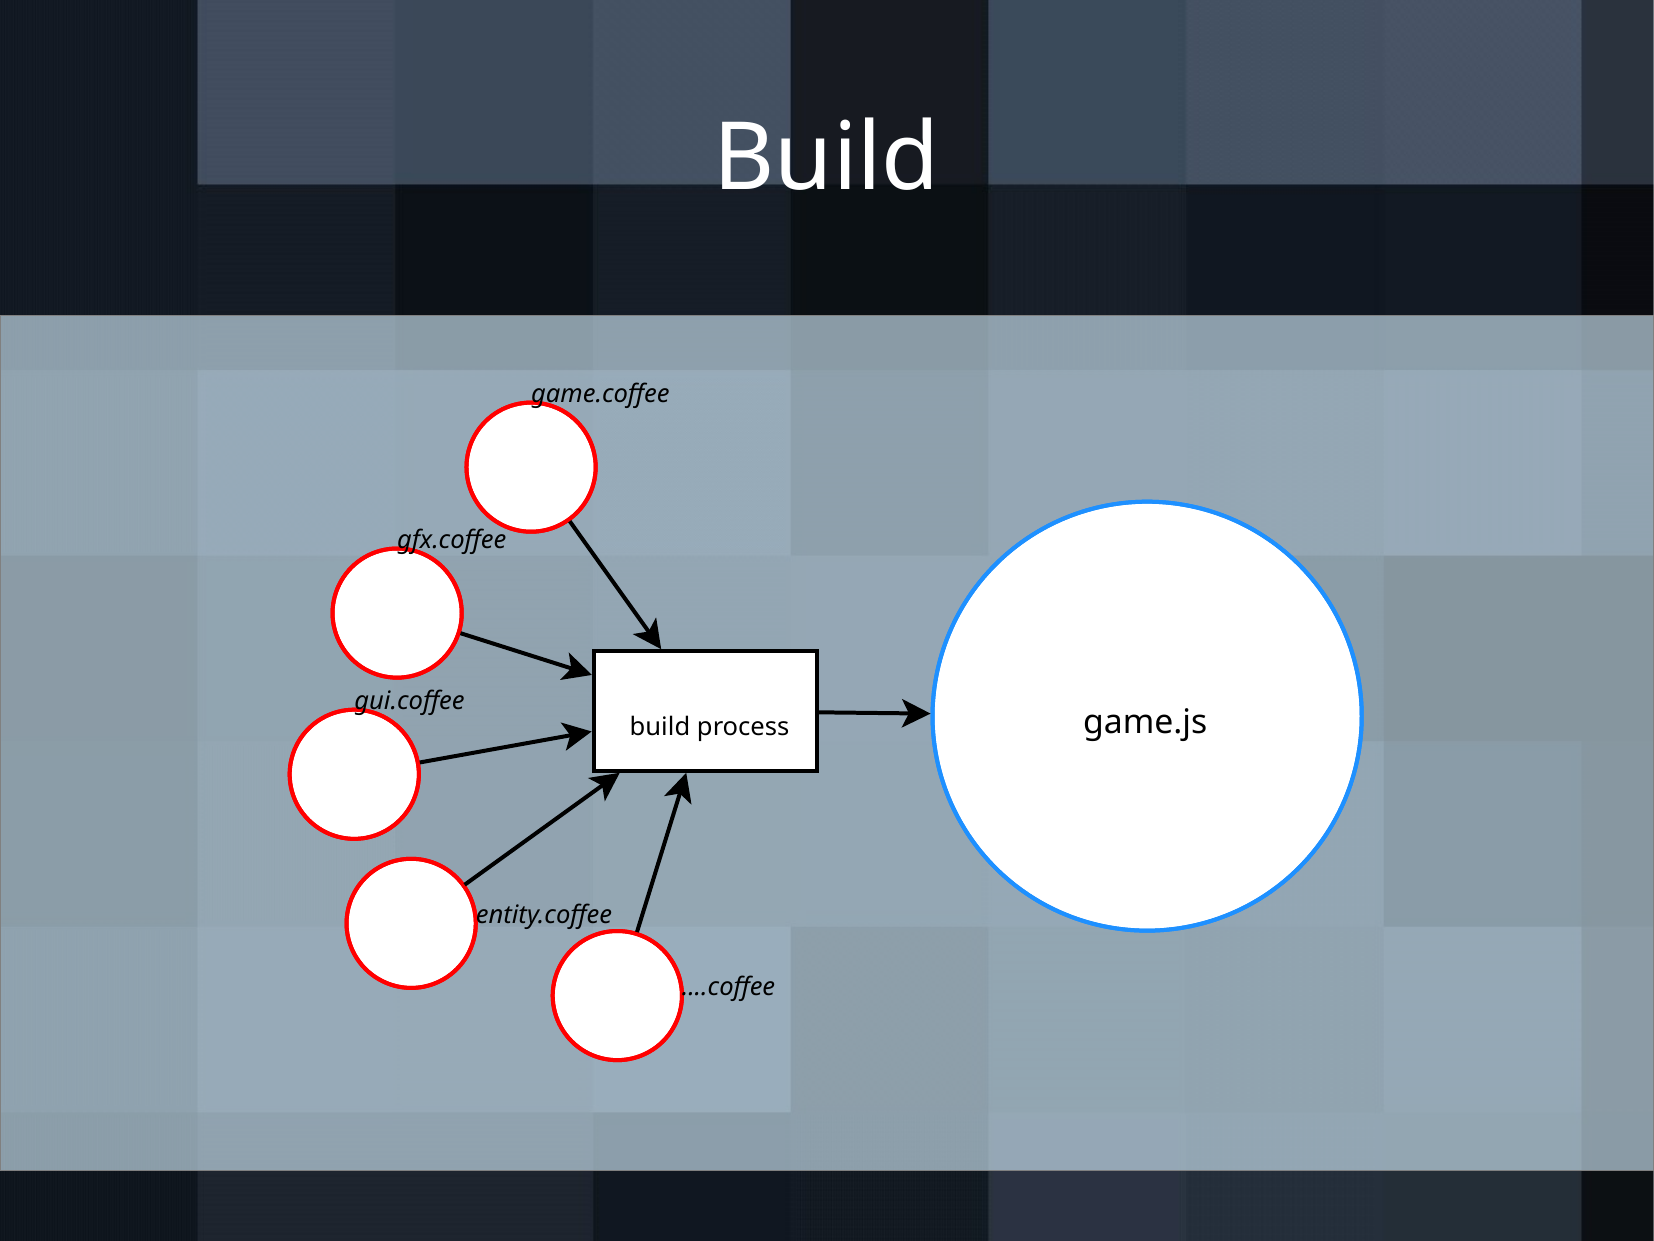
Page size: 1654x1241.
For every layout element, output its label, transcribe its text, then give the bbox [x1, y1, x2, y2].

title Build [82, 49, 1571, 257]
text_box [0, 315, 1654, 1171]
picture [286, 360, 1366, 1081]
picture [0, 0, 1654, 315]
picture [0, 1171, 1654, 1241]
